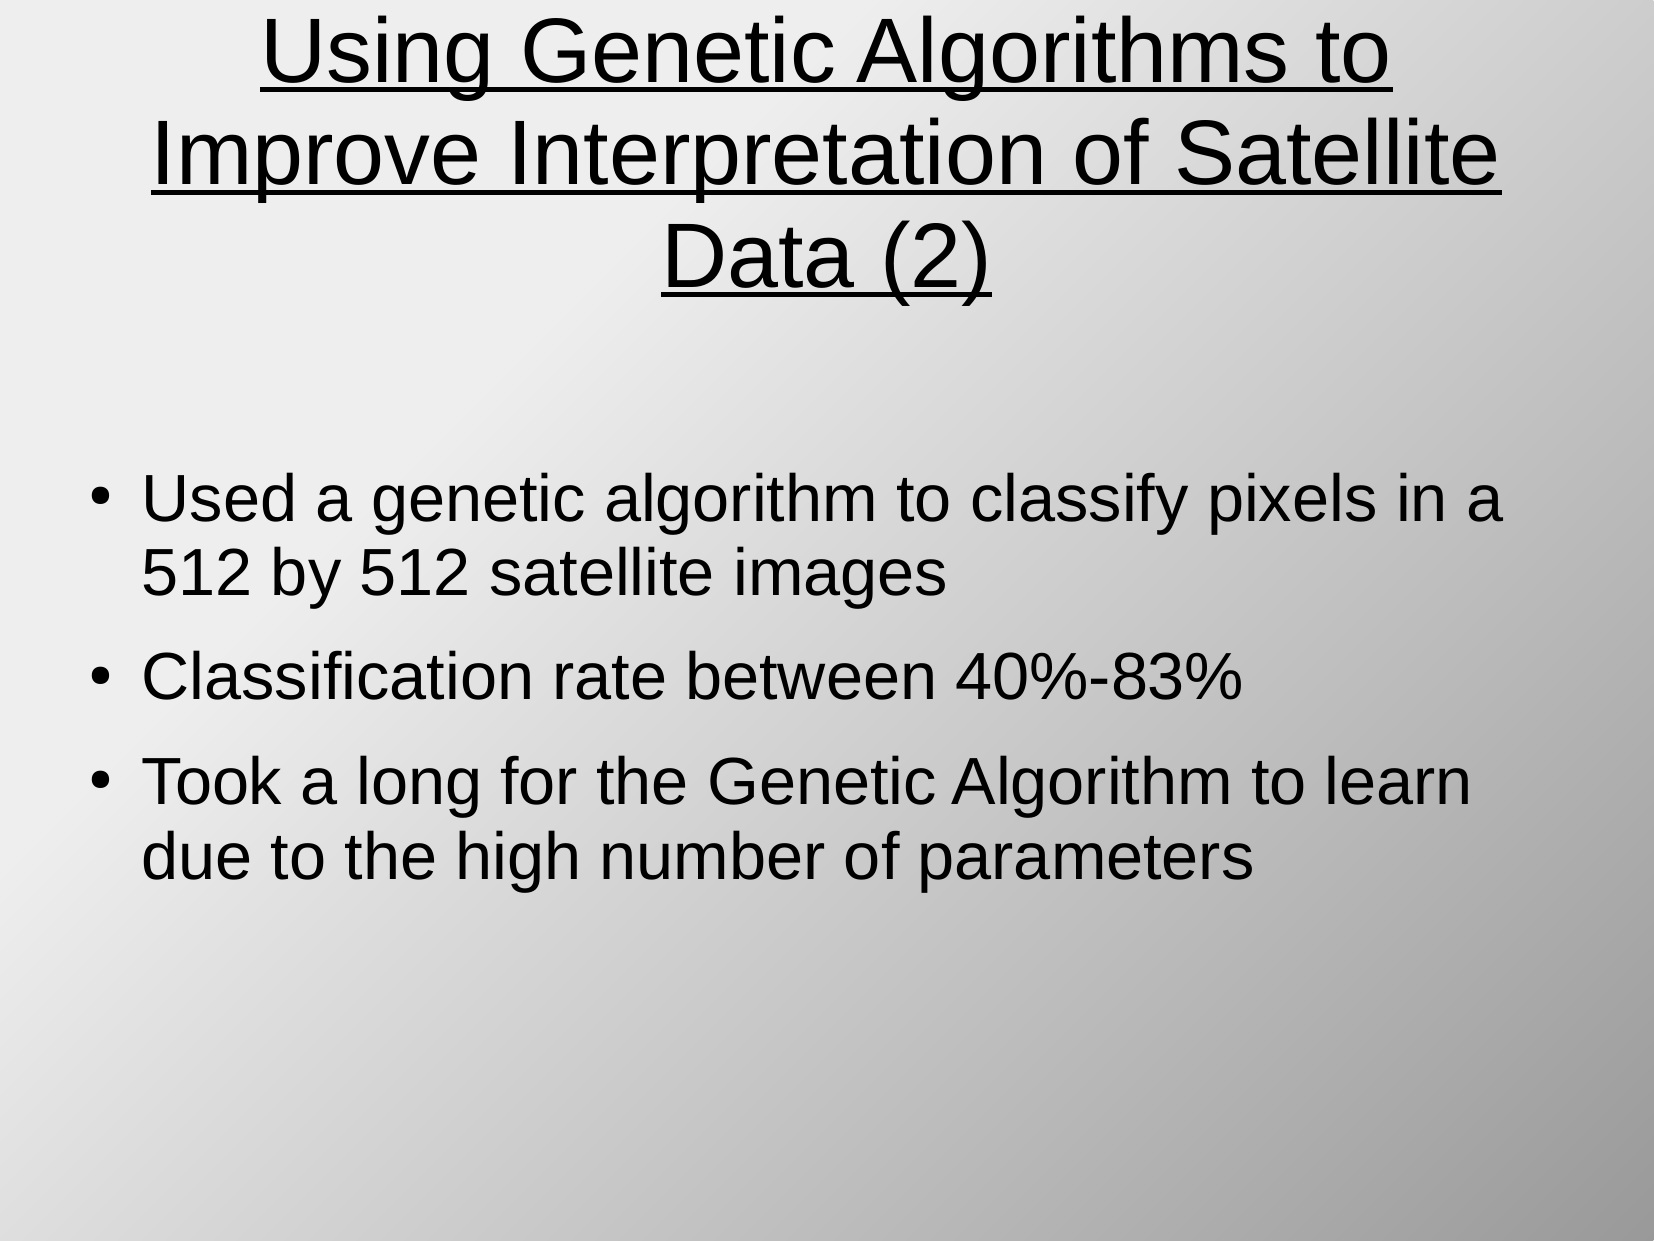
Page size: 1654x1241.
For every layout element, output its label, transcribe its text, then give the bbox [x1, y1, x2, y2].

title Using Genetic Algorithms to Improve Interpretation of Satellite Data (2) [82, 0, 1571, 307]
list Used a genetic algorithm to classify pixels in a 512 by 512 satellite images Classification rate between 40%-83% Took a long for the Genetic Algorithm to learn due to the high number of parameters [70, 460, 1559, 1241]
